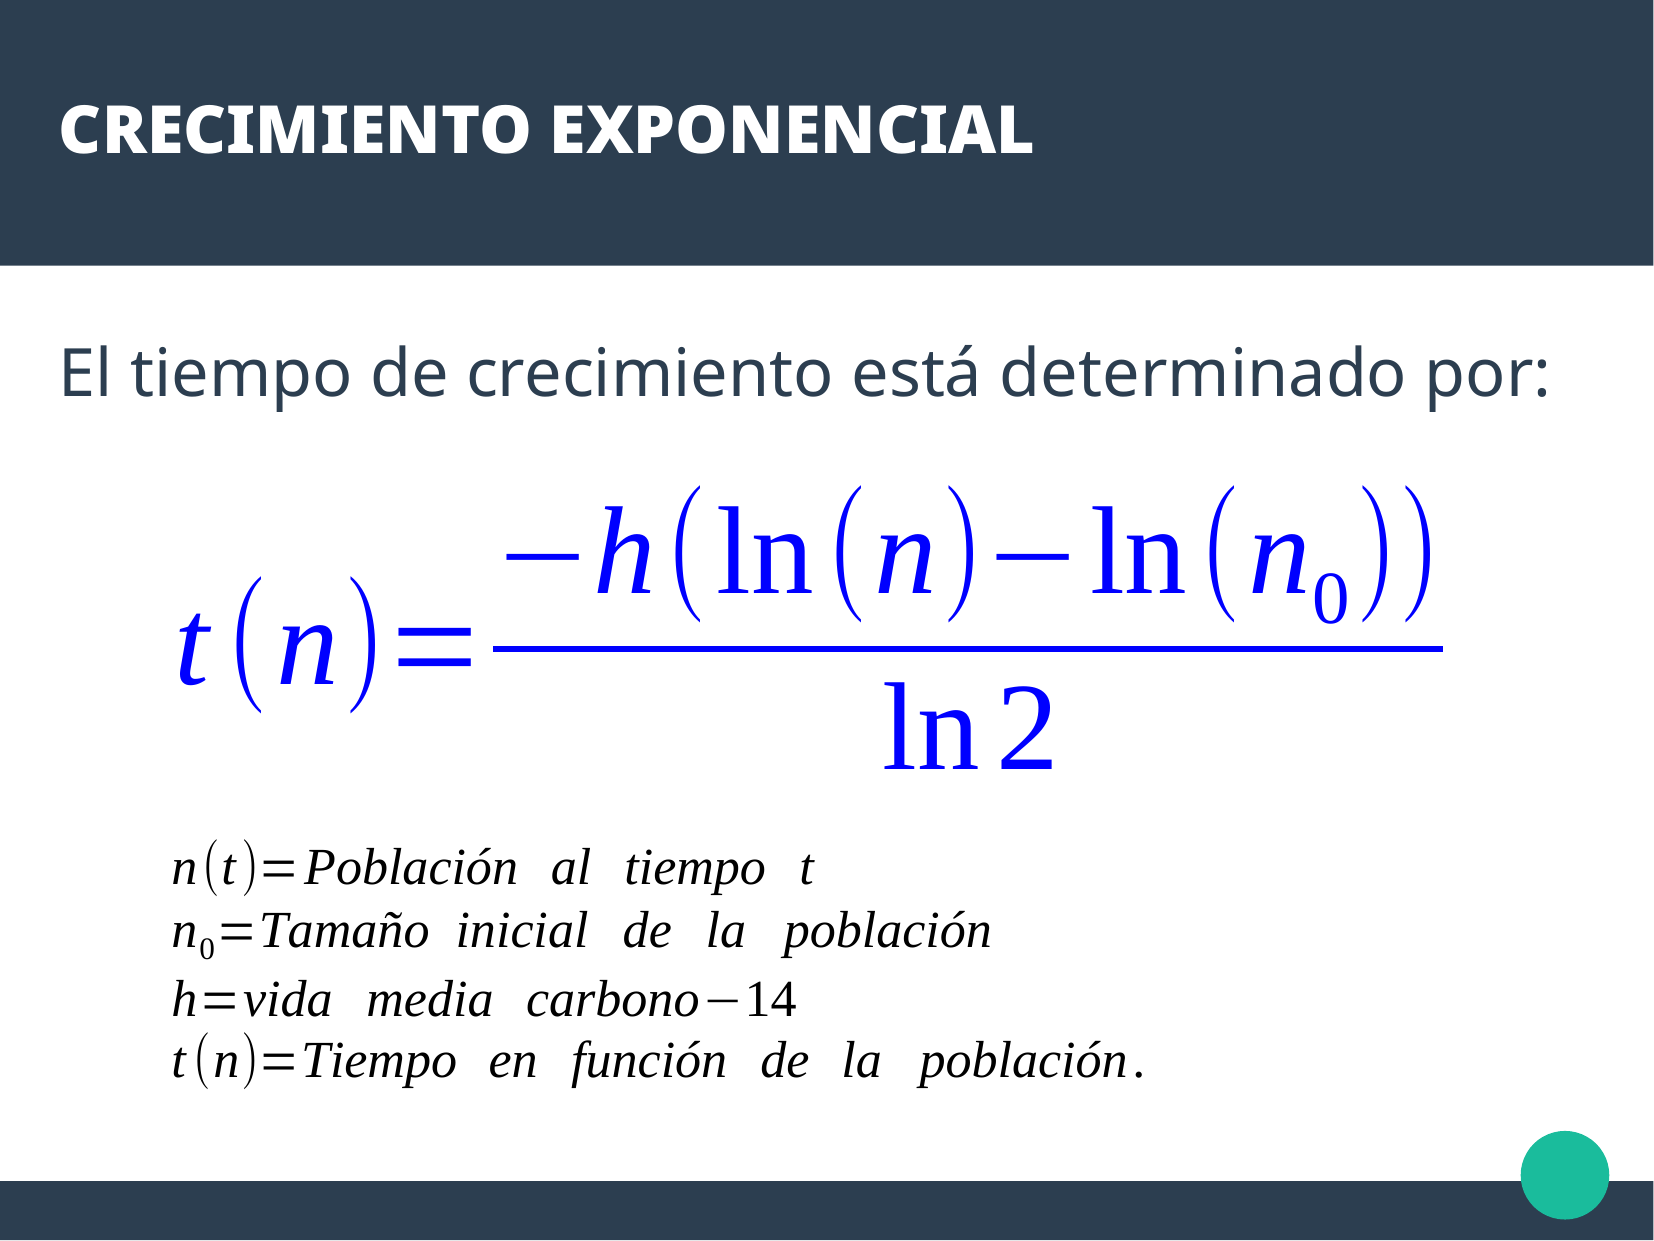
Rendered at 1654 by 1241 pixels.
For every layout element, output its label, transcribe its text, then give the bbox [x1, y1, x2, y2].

chart [168, 480, 1456, 797]
subtitle El tiempo de crecimiento está determinado por: [59, 324, 1595, 1152]
title CRECIMIENTO EXPONENCIAL [59, 49, 1595, 207]
chart [165, 836, 1154, 1092]
